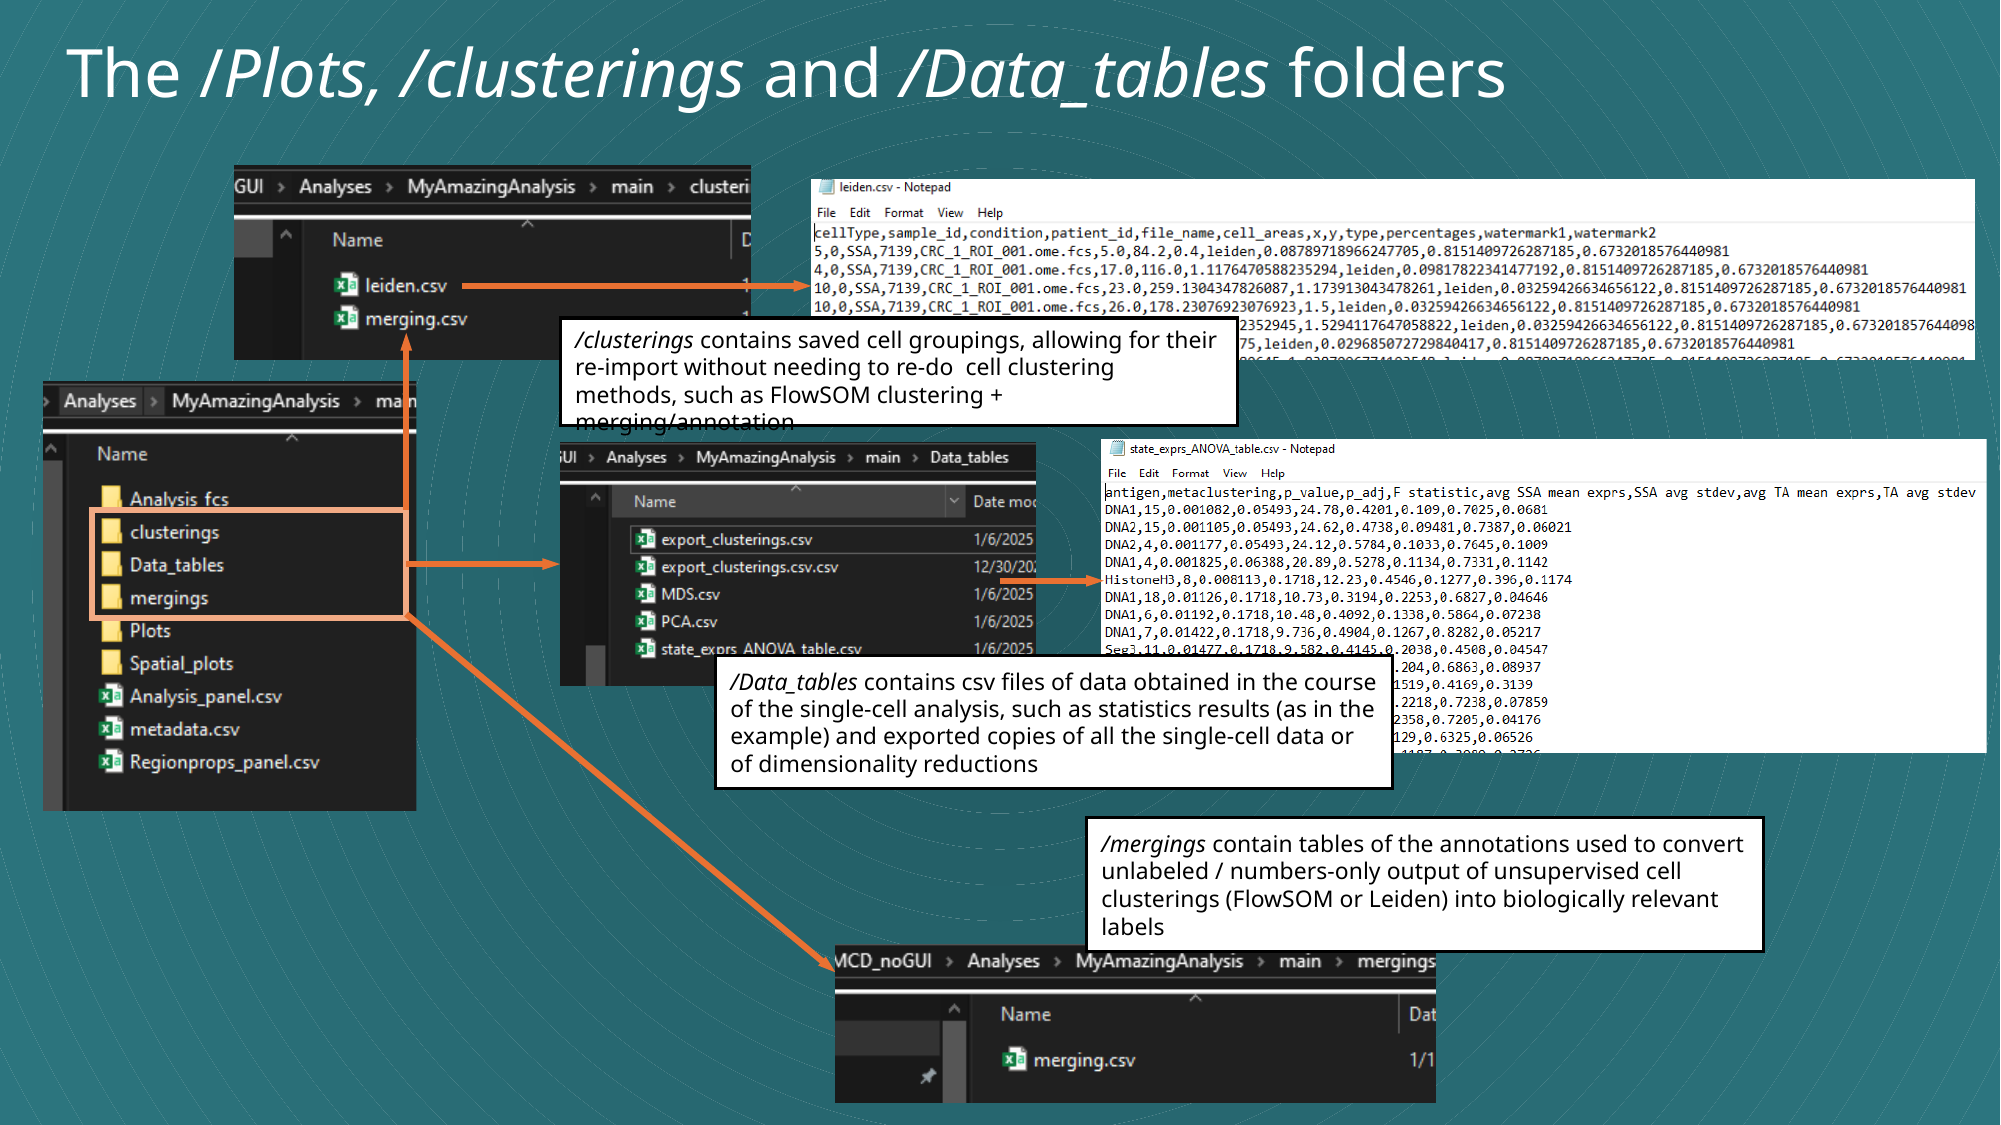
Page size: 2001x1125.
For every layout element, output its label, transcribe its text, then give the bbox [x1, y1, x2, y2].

picture [409, 567, 417, 618]
picture [234, 165, 751, 360]
picture [811, 179, 1975, 360]
picture [409, 381, 417, 561]
picture [835, 944, 1436, 1103]
picture [95, 513, 403, 615]
text_box The /Plots, /clusterings and /Data_tables folders [23, 32, 1551, 139]
text_box /Data_tables contains csv files of data obtained in the course of the single-cell analysis, such as statistics results (as in the example) and exported copies of all the single-cell data or of dimensionality reductions [715, 656, 1393, 789]
picture [1100, 439, 1987, 753]
text_box /mergings contain tables of the annotations used to convert unlabeled / numbers-only output of unsupervised cell clusterings (FlowSOM or Leiden) into biologically relevant labels [1086, 818, 1764, 951]
picture [560, 442, 1036, 686]
text_box /clusterings contains saved cell groupings, allowing for their re-import without needing to re-do cell clustering methods, such as FlowSOM clustering + merging/annotation [560, 318, 1238, 426]
picture [43, 381, 417, 811]
